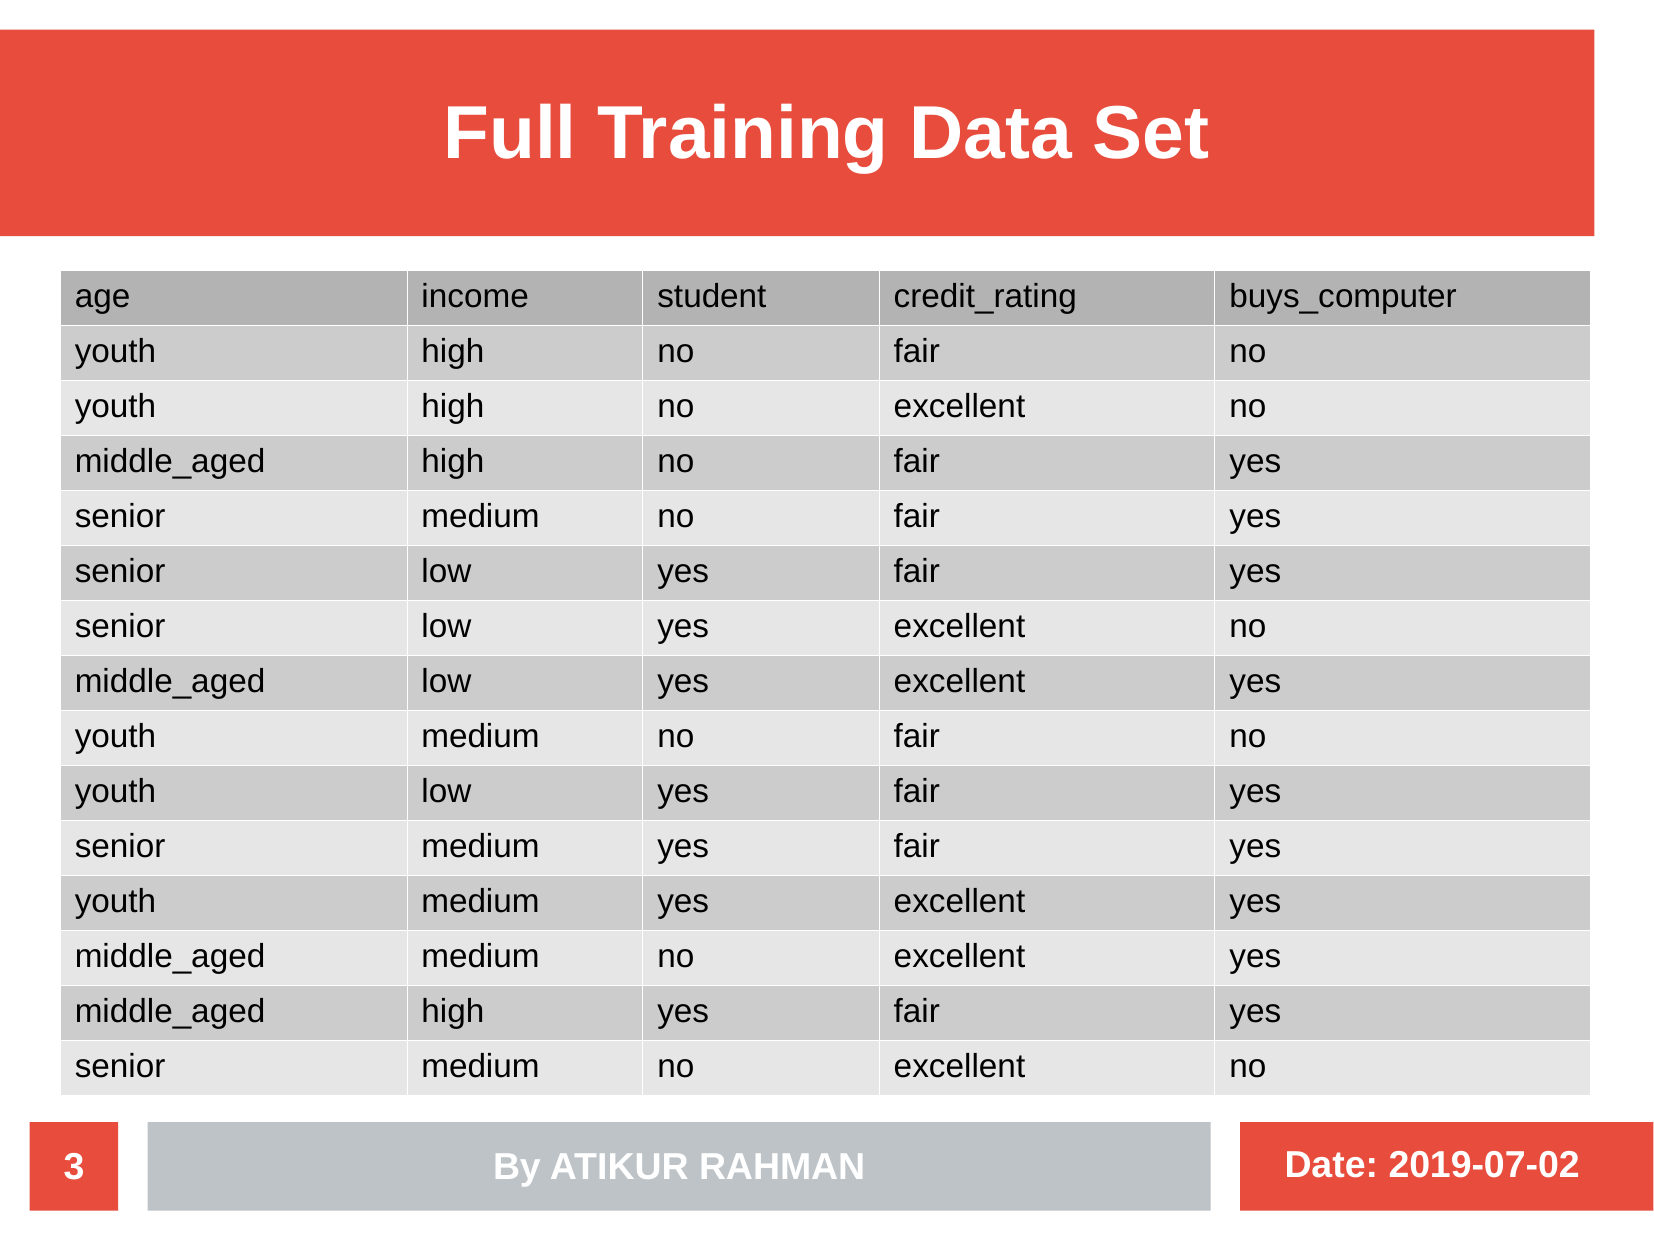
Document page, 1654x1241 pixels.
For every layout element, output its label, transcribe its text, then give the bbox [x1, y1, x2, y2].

table_cell senior [61, 601, 407, 655]
table_cell senior [61, 1041, 407, 1095]
table_cell no [643, 381, 879, 435]
table_cell fair [880, 491, 1214, 545]
table_cell high [408, 986, 642, 1040]
table_cell fair [880, 711, 1214, 765]
table_cell yes [1215, 546, 1590, 600]
table_cell medium [408, 931, 642, 985]
table_header income [408, 271, 642, 325]
table_cell yes [643, 876, 879, 930]
table_cell no [643, 326, 879, 380]
table_cell medium [408, 711, 642, 765]
table_cell middle_aged [61, 931, 407, 985]
table_header student [643, 271, 879, 325]
table_cell middle_aged [61, 656, 407, 710]
table_cell excellent [880, 656, 1214, 710]
table_cell yes [643, 821, 879, 875]
table_cell youth [61, 766, 407, 820]
table_cell excellent [880, 381, 1214, 435]
table_header buys_computer [1215, 271, 1590, 325]
table_cell middle_aged [61, 436, 407, 490]
table_cell yes [1215, 986, 1590, 1040]
table_cell no [1215, 1041, 1590, 1095]
table_cell yes [1215, 491, 1590, 545]
table_cell excellent [880, 1041, 1214, 1095]
table_cell fair [880, 986, 1214, 1040]
table_header credit_rating [880, 271, 1214, 325]
table_cell no [1215, 711, 1590, 765]
table_cell low [408, 766, 642, 820]
table_cell excellent [880, 601, 1214, 655]
table_cell middle_aged [61, 986, 407, 1040]
table_cell low [408, 546, 642, 600]
table_cell youth [61, 711, 407, 765]
table_cell no [643, 931, 879, 985]
table_cell yes [643, 656, 879, 710]
table_cell yes [643, 546, 879, 600]
table_cell fair [880, 326, 1214, 380]
table_cell senior [61, 821, 407, 875]
table_cell excellent [880, 931, 1214, 985]
table_cell yes [643, 986, 879, 1040]
table_cell medium [408, 821, 642, 875]
table_cell no [1215, 601, 1590, 655]
table_cell yes [1215, 876, 1590, 930]
table_cell fair [880, 546, 1214, 600]
table_cell fair [880, 821, 1214, 875]
table_cell medium [408, 1041, 642, 1095]
table_cell youth [61, 381, 407, 435]
table_cell no [1215, 326, 1590, 380]
table_cell youth [61, 876, 407, 930]
table_cell youth [61, 326, 407, 380]
table_cell excellent [880, 876, 1214, 930]
table_cell no [1215, 381, 1590, 435]
table_cell high [408, 436, 642, 490]
table_cell low [408, 656, 642, 710]
table_cell medium [408, 491, 642, 545]
table_cell fair [880, 436, 1214, 490]
table_cell fair [880, 766, 1214, 820]
table_cell high [408, 381, 642, 435]
table_cell yes [1215, 931, 1590, 985]
table_cell senior [61, 546, 407, 600]
table_header age [61, 271, 407, 325]
table_cell no [643, 711, 879, 765]
table_cell yes [1215, 766, 1590, 820]
table_cell senior [61, 491, 407, 545]
table_cell no [643, 491, 879, 545]
table_cell yes [1215, 656, 1590, 710]
title Full Training Data Set [266, 59, 1388, 207]
table_cell yes [1215, 436, 1590, 490]
table_cell yes [1215, 821, 1590, 875]
table_cell low [408, 601, 642, 655]
table_cell no [643, 1041, 879, 1095]
table_cell no [643, 436, 879, 490]
table_cell yes [643, 601, 879, 655]
table_cell yes [643, 766, 879, 820]
table_cell high [408, 326, 642, 380]
table_cell medium [408, 876, 642, 930]
